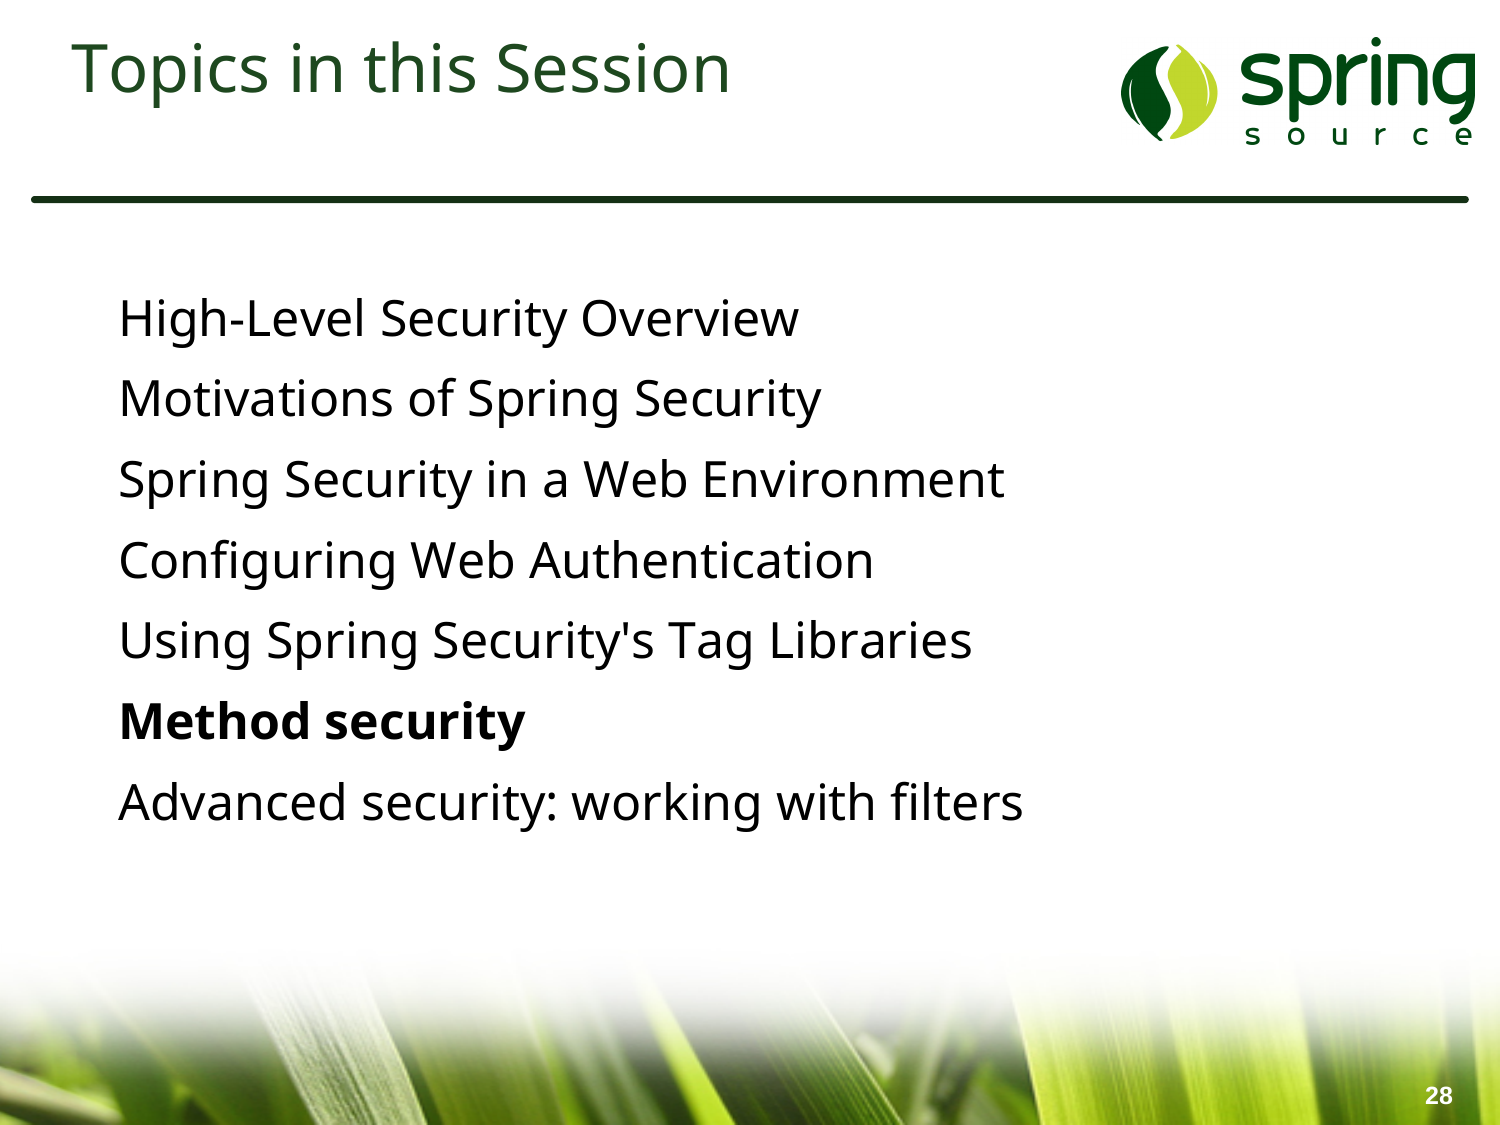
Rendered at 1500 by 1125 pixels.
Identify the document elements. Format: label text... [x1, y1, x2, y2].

title Topics in this Session [56, 13, 1089, 176]
picture [1121, 37, 1475, 145]
list High-Level Security Overview Motivations of Spring Security Spring Security in a Web Environment Configuring Web Authentication Using Spring Security's Tag Libraries Method security Advanced security: working with filters [103, 275, 1394, 938]
picture [0, 944, 1500, 1125]
